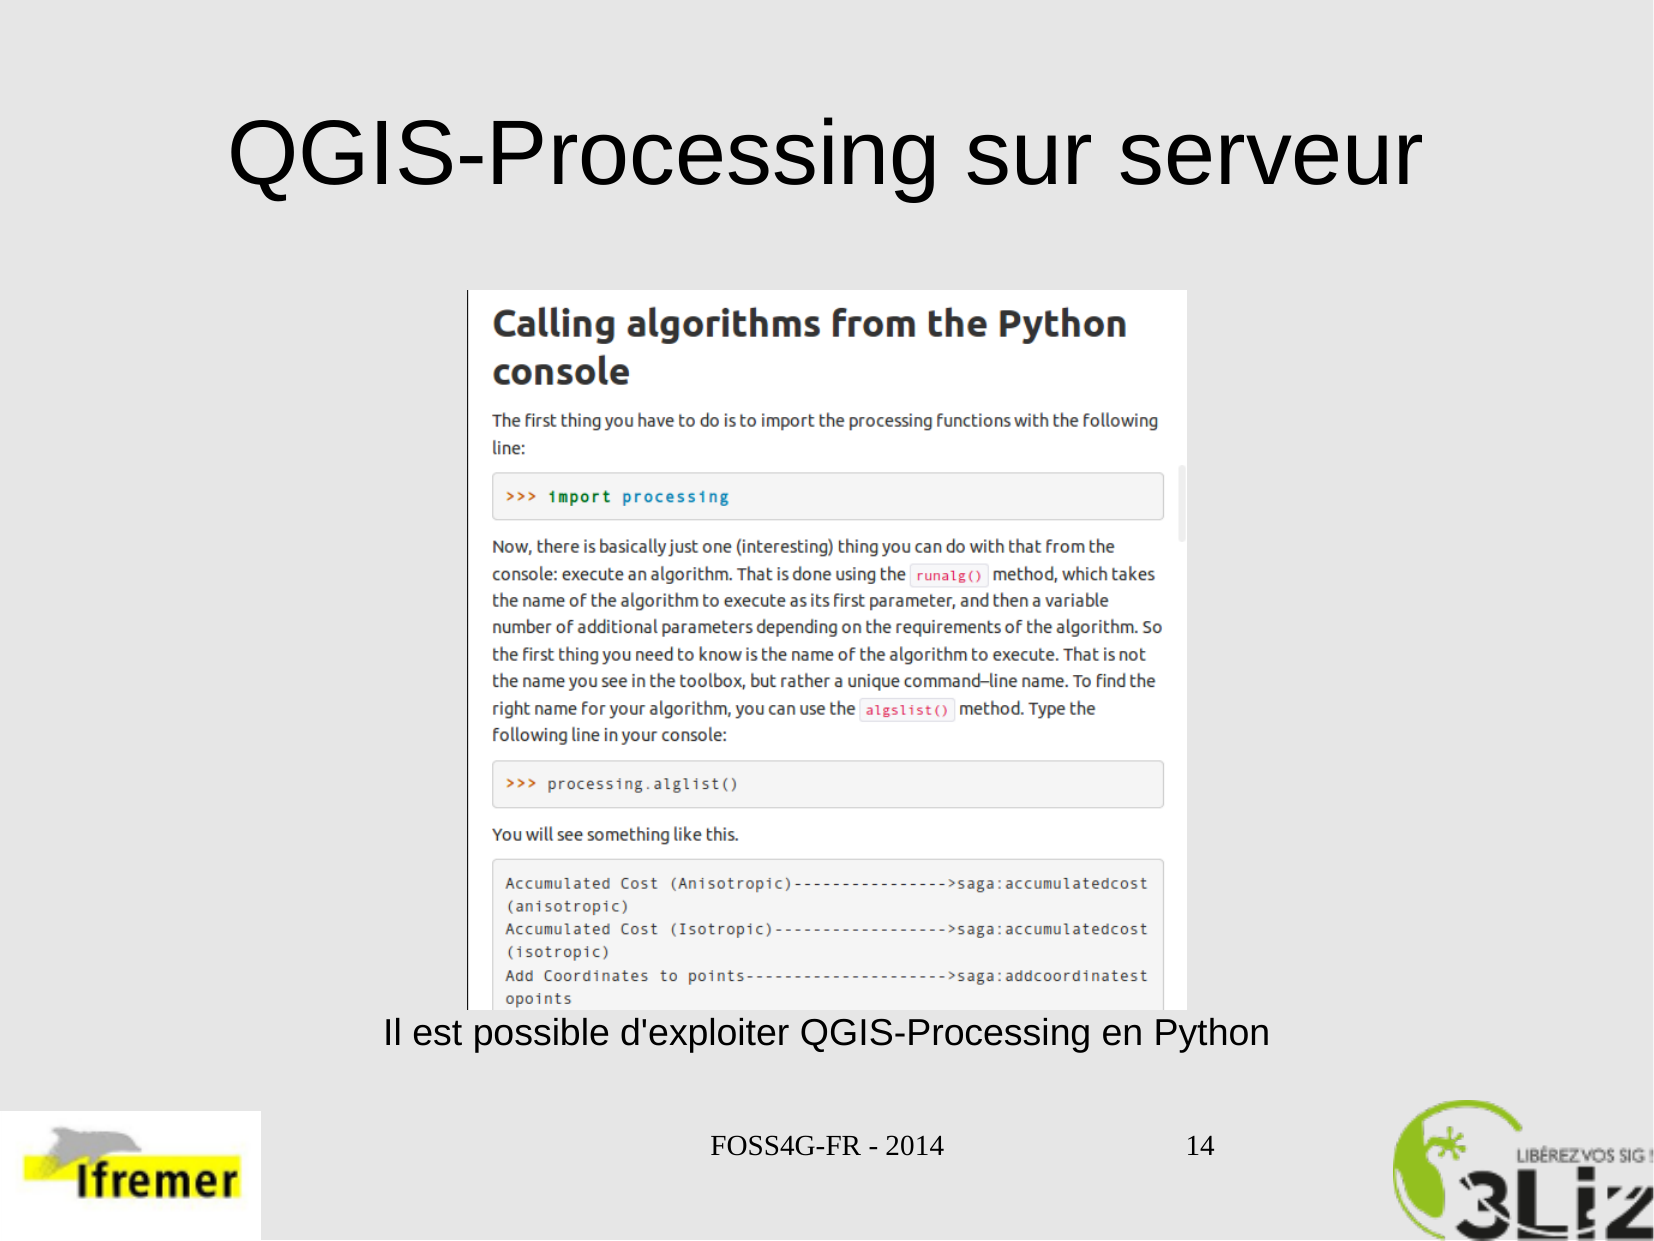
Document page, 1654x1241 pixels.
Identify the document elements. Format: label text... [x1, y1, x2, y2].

picture [0, 1111, 261, 1241]
picture [1393, 1100, 1654, 1241]
picture [467, 290, 1187, 1003]
text_box Il est possible d'exploiter QGIS-Processing en Python [354, 1003, 1300, 1061]
title QGIS-Processing sur serveur [82, 49, 1571, 257]
